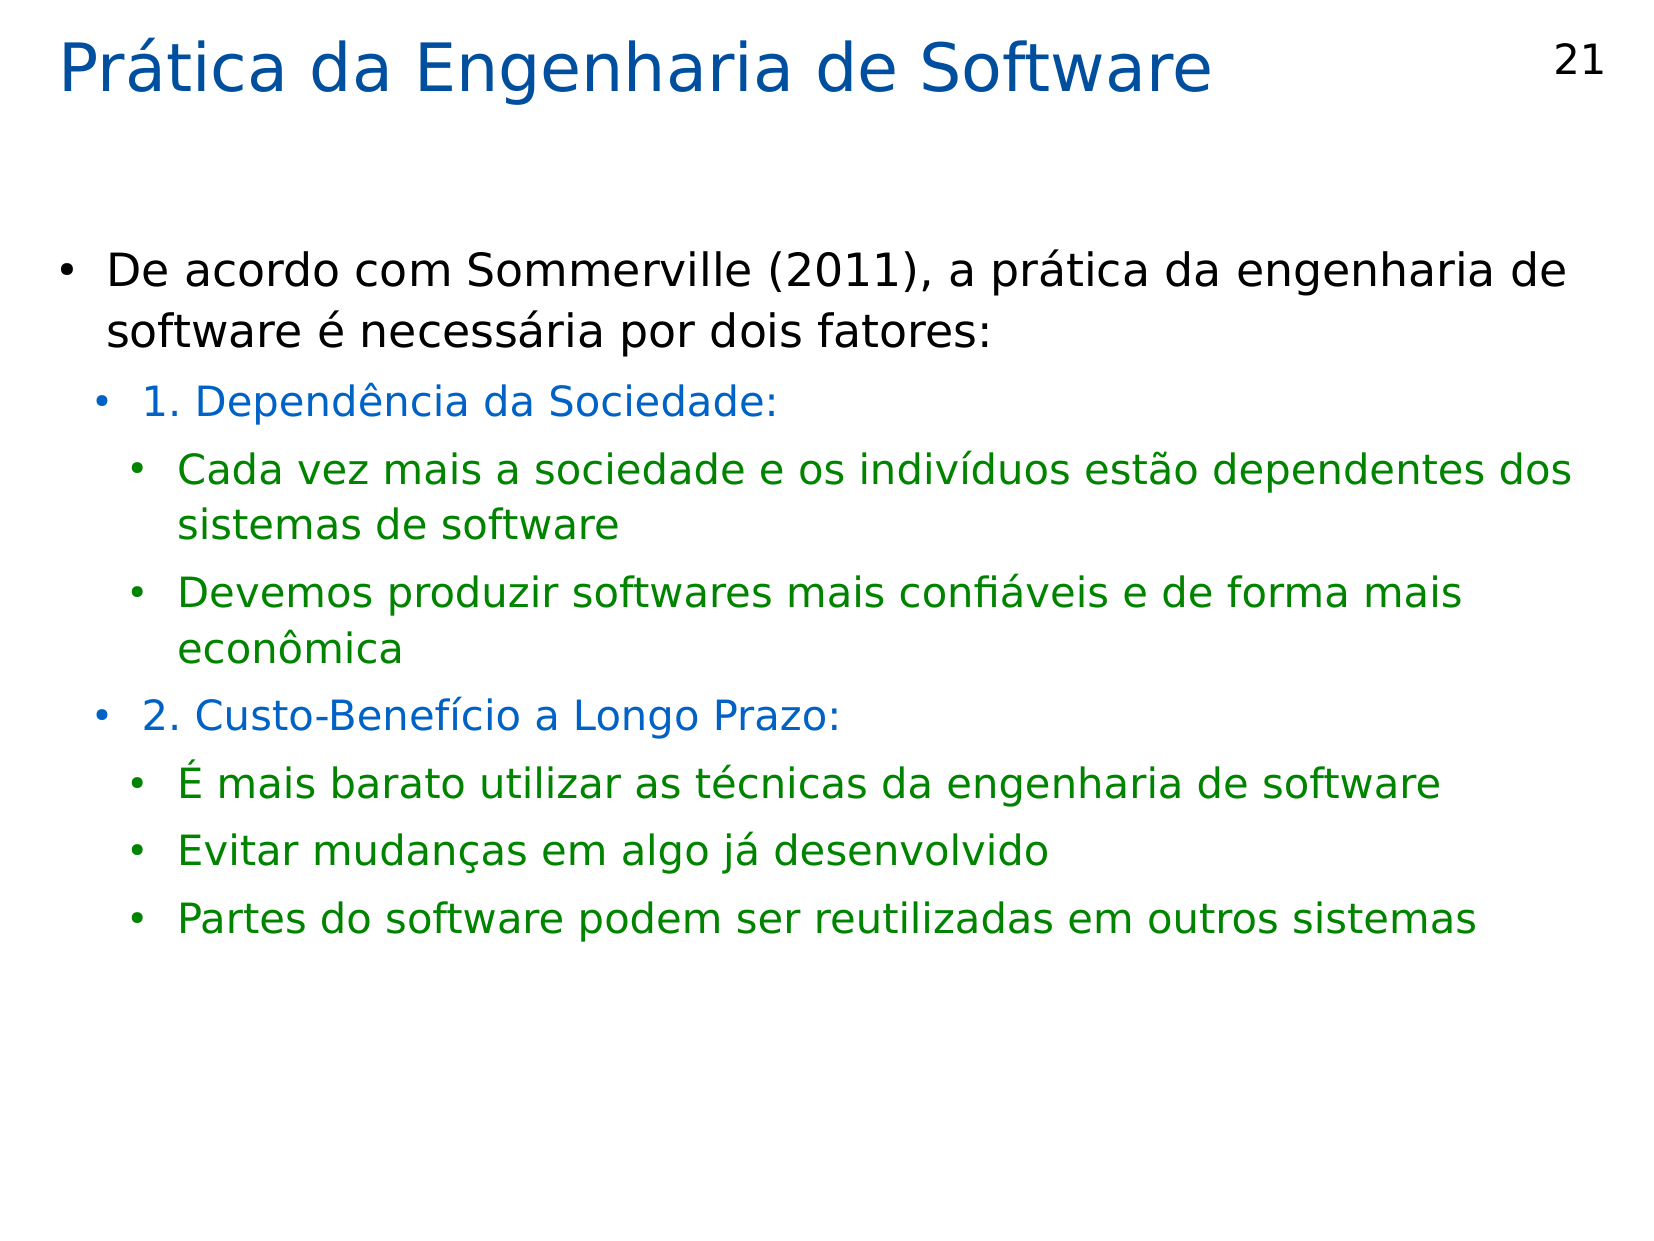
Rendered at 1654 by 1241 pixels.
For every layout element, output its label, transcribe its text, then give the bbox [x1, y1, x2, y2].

title Prática da Engenharia de Software [59, 29, 1506, 148]
list De acordo com Sommerville (2011), a prática da engenharia de software é necessária por dois fatores: 1. Dependência da Sociedade: Cada vez mais a sociedade e os indivíduos estão dependentes dos sistemas de software Devemos produzir softwares mais confiáveis e de forma mais econômica 2. Custo-Benefício a Longo Prazo: É mais barato utilizar as técnicas da engenharia de software Evitar mudanças em algo já desenvolvido Partes do software podem ser reutilizadas em outros sistemas [59, 236, 1595, 1211]
